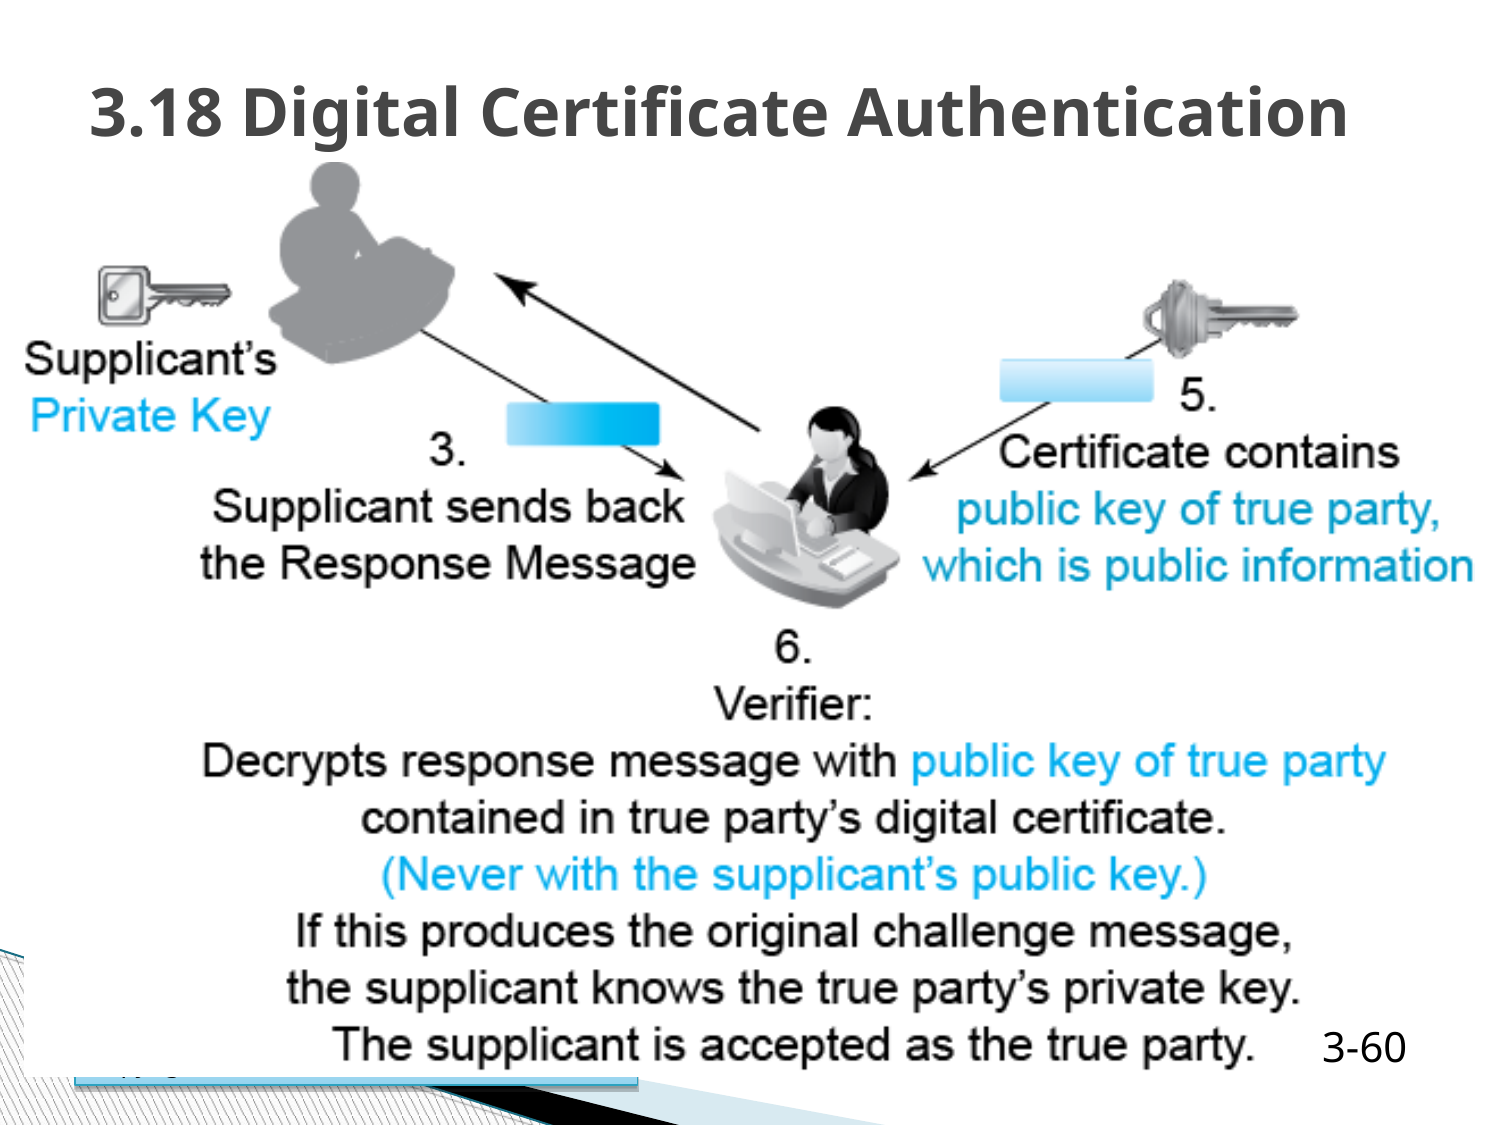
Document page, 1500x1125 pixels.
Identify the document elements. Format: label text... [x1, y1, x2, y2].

picture [0, 162, 1475, 1125]
footer Copyright © 2015 Pearson Education, Inc. [75, 1077, 638, 1085]
slide_number 3-<number> [1262, 1025, 1423, 1085]
title 3.18 Digital Certificate Authentication [75, 45, 1425, 162]
